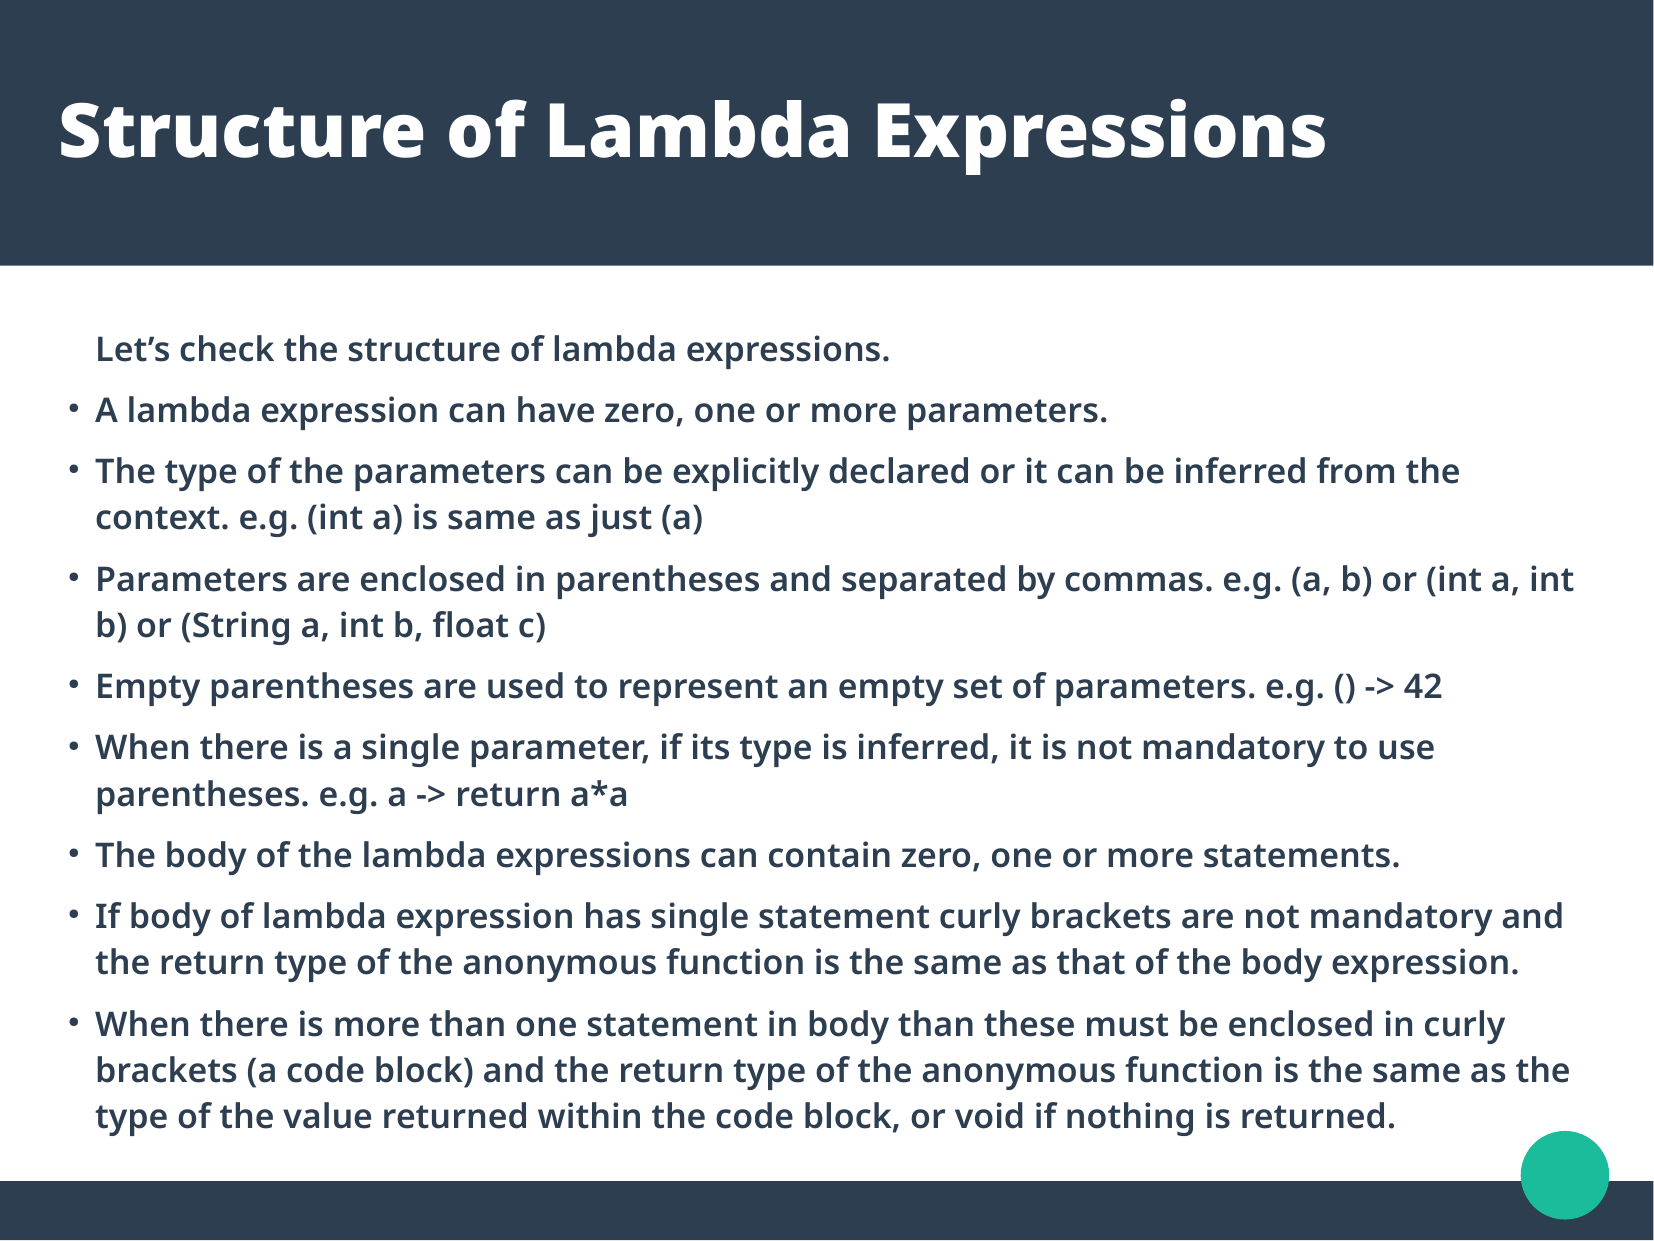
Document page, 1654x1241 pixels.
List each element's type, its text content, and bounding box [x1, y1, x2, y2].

title Structure of Lambda Expressions [59, 49, 1595, 207]
list Let’s check the structure of lambda expressions. A lambda expression can have zero, one or more parameters. The type of the parameters can be explicitly declared or it can be inferred from the context. e.g. (int a) is same as just (a) Parameters are enclosed in parentheses and separated by commas. e.g. (a, b) or (int a, int b) or (String a, int b, float c) Empty parentheses are used to represent an empty set of parameters. e.g. () -> 42 When there is a single parameter, if its type is inferred, it is not mandatory to use parentheses. e.g. a -> return a*a The body of the lambda expressions can contain zero, one or more statements. If body of lambda expression has single statement curly brackets are not mandatory and the return type of the anonymous function is the same as that of the body expression. When there is more than one statement in body than these must be enclosed in curly brackets (a code block) and the return type of the anonymous function is the same as the type of the value returned within the code block, or void if nothing is returned. [59, 324, 1595, 1152]
